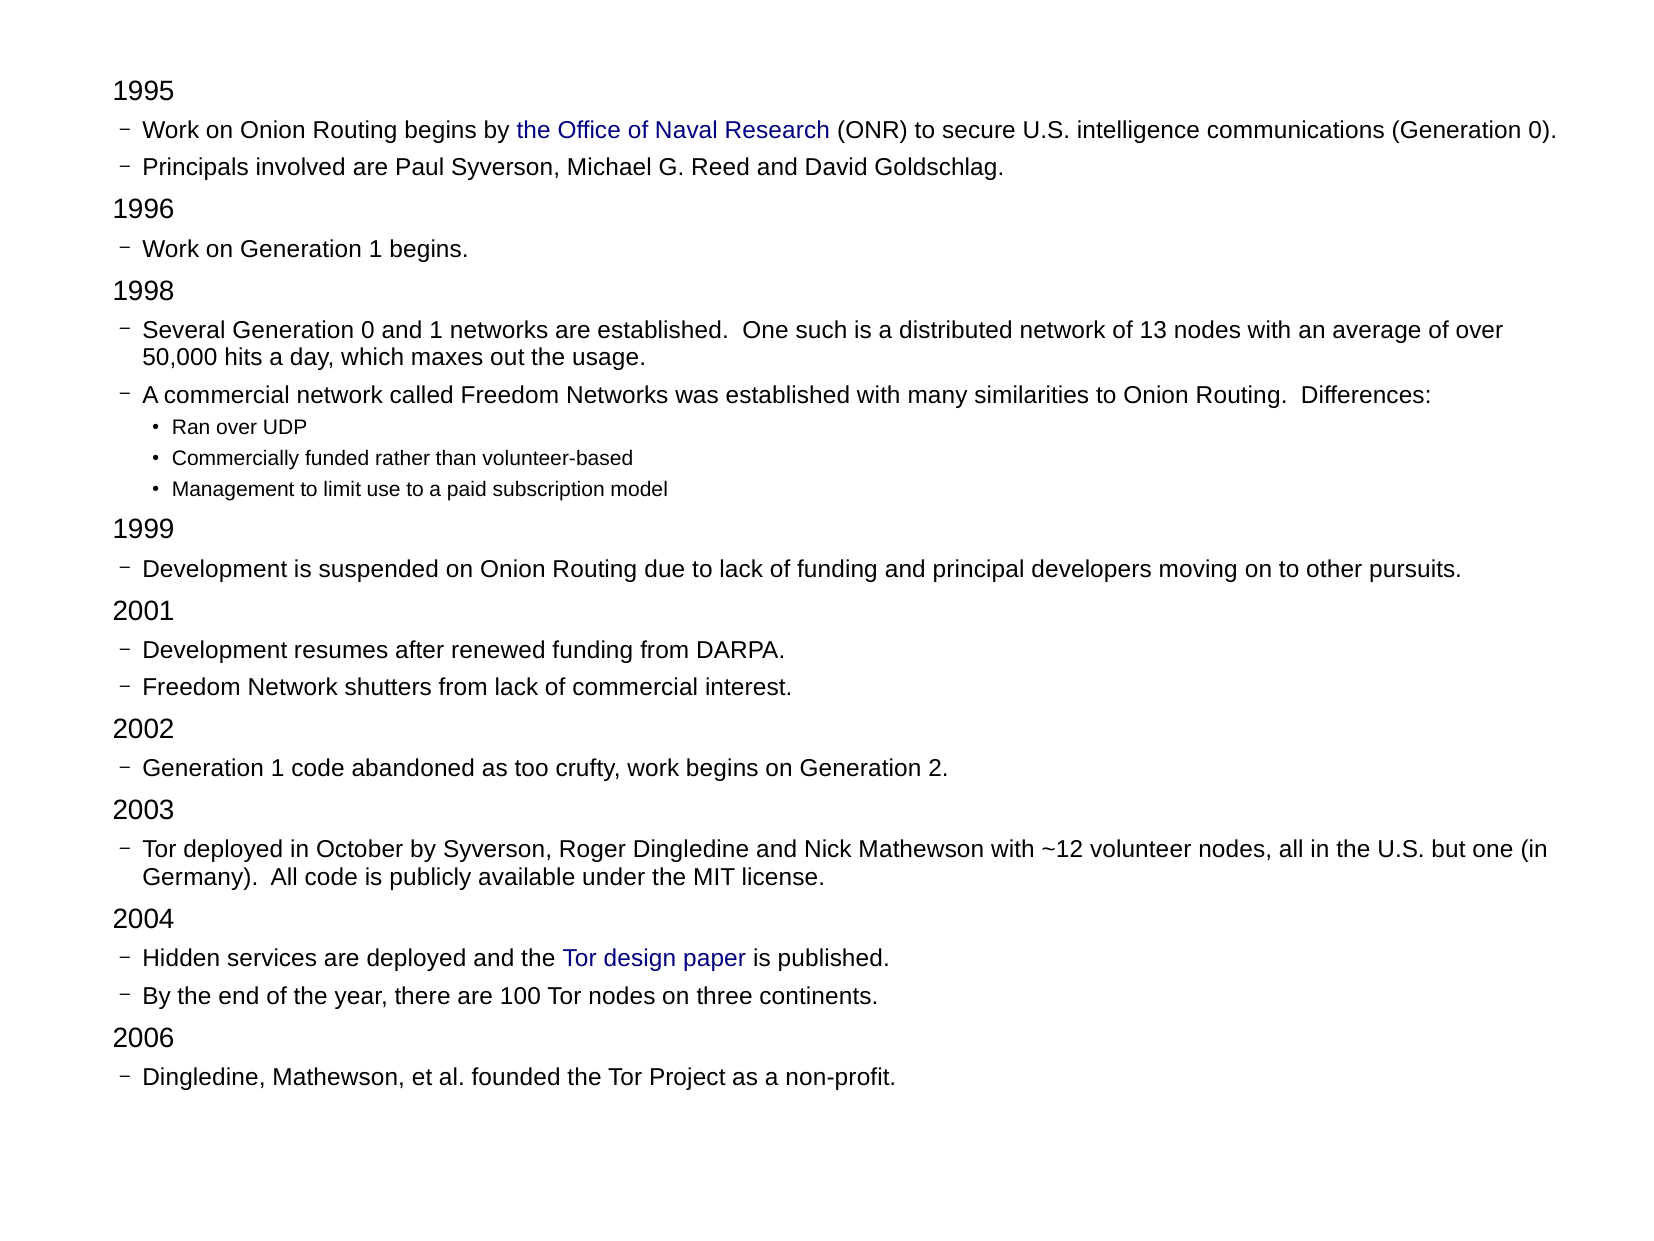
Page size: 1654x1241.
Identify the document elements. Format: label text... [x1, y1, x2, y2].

list 1995 Work on Onion Routing begins by the Office of Naval Research (ONR) to secure U.S. intelligence communications (Generation 0). Principals involved are Paul Syverson, Michael G. Reed and David Goldschlag. 1996 Work on Generation 1 begins. 1998 Several Generation 0 and 1 networks are established. One such is a distributed network of 13 nodes with an average of over 50,000 hits a day, which maxes out the usage. A commercial network called Freedom Networks was established with many similarities to Onion Routing. Differences: Ran over UDP Commercially funded rather than volunteer-based Management to limit use to a paid subscription model 1999 Development is suspended on Onion Routing due to lack of funding and principal developers moving on to other pursuits. 2001 Development resumes after renewed funding from DARPA. Freedom Network shutters from lack of commercial interest. 2002 Generation 1 code abandoned as too crufty, work begins on Generation 2. 2003 Tor deployed in October by Syverson, Roger Dingledine and Nick Mathewson with ~12 volunteer nodes, all in the U.S. but one (in Germany). All code is publicly available under the MIT license. 2004 Hidden services are deployed and the Tor design paper is published. By the end of the year, there are 100 Tor nodes on three continents. 2006 Dingledine, Mathewson, et al. founded the Tor Project as a non-profit. [82, 75, 1571, 1126]
